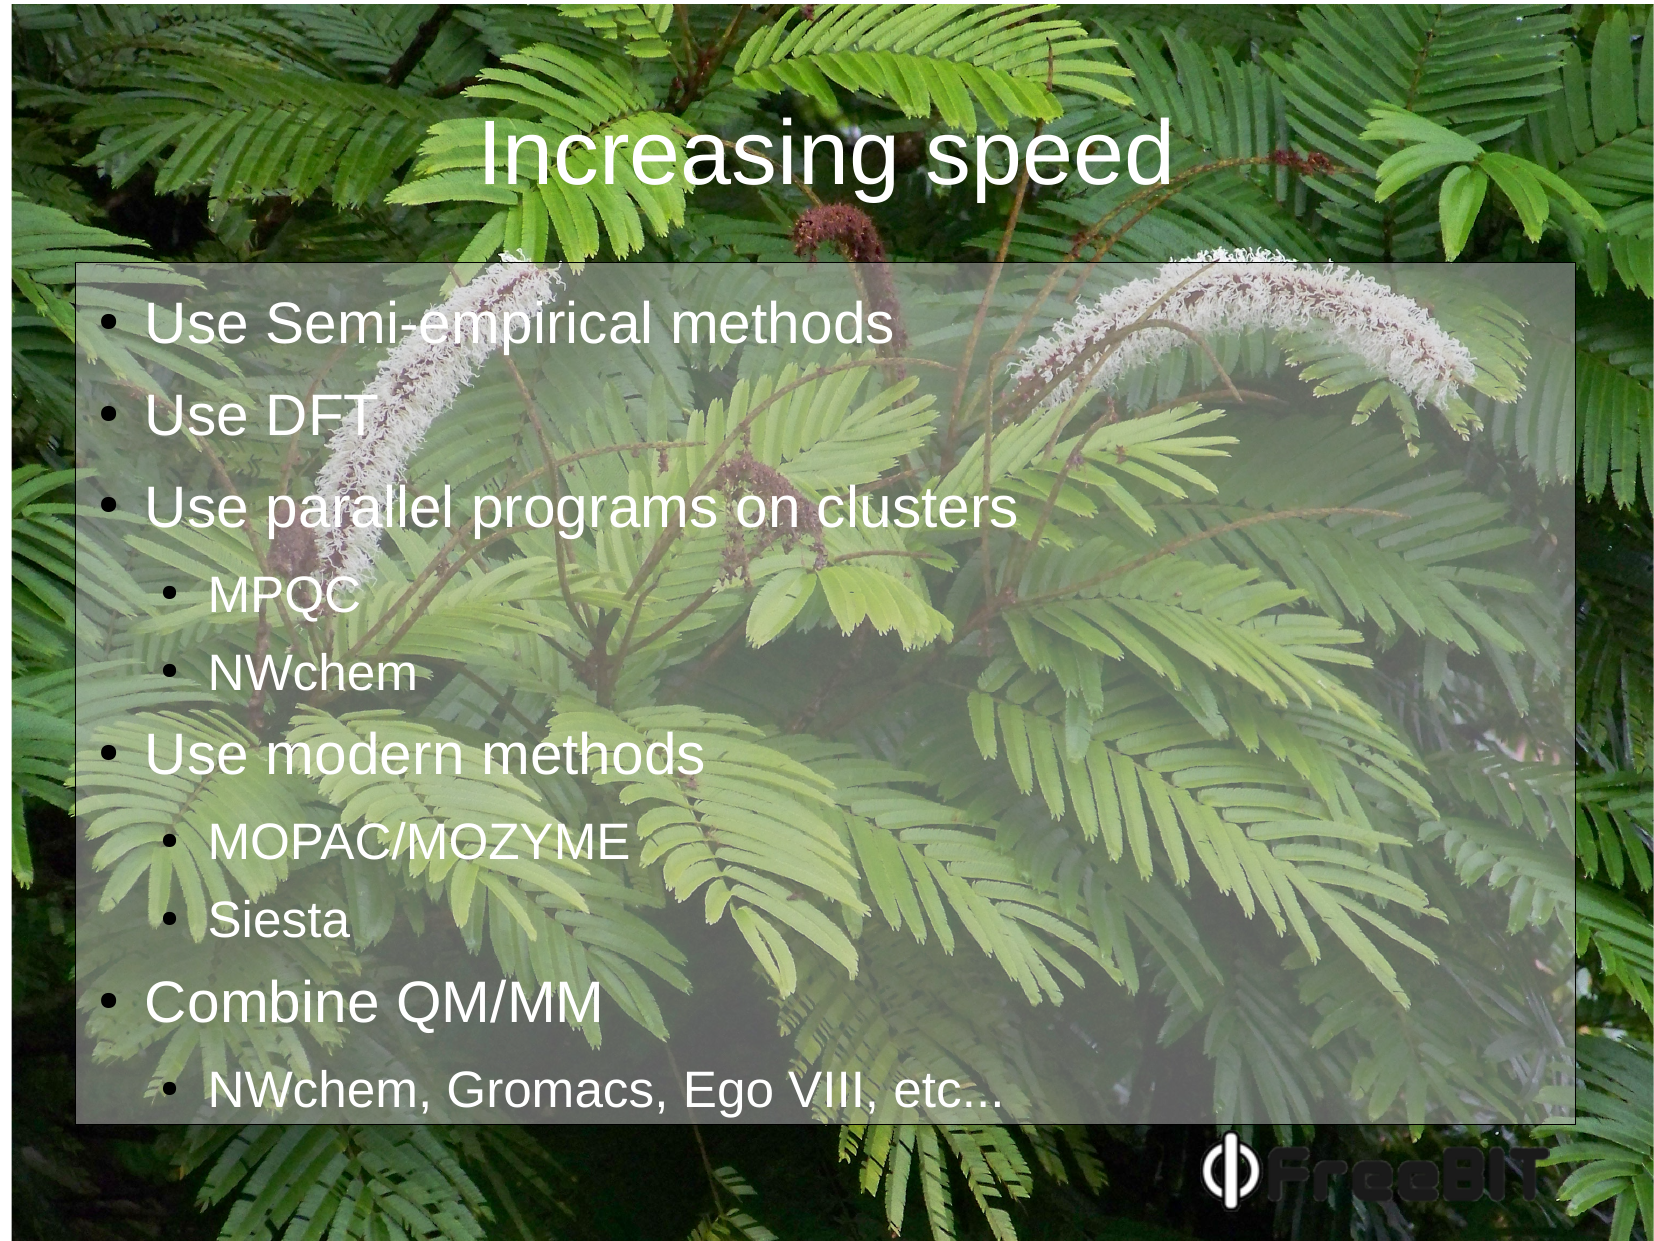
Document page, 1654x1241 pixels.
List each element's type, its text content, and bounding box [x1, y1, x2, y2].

picture [11, 4, 1654, 1241]
title Increasing speed [82, 49, 1571, 257]
list Use Semi-empirical methods Use DFT Use parallel programs on clusters MPQC NWchem Use modern methods MOPAC/MOZYME Siesta Combine QM/MM NWchem, Gromacs, Ego VIII, etc... [82, 290, 1571, 1126]
